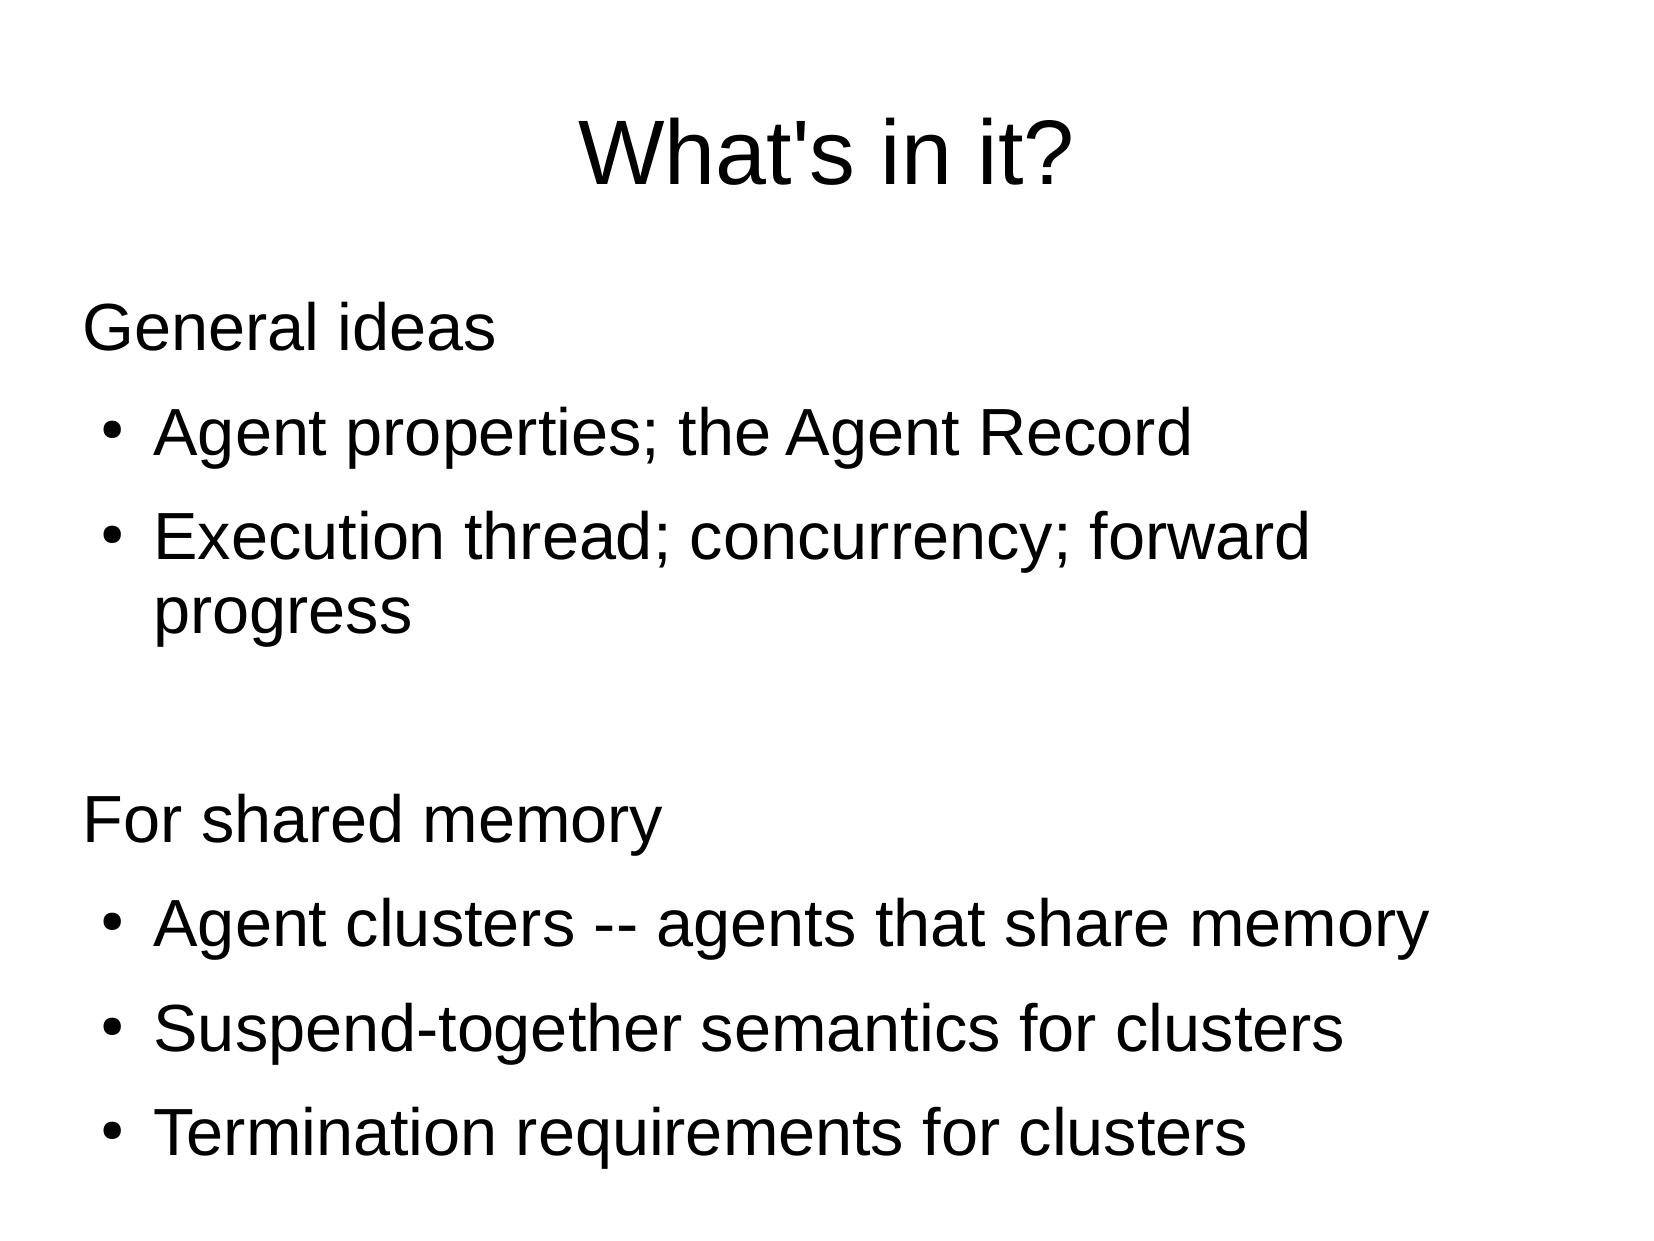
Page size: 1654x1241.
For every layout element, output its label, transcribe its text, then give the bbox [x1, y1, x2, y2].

list General ideas Agent properties; the Agent Record Execution thread; concurrency; forward progress For shared memory Agent clusters -- agents that share memory Suspend-together semantics for clusters Termination requirements for clusters [82, 290, 1571, 1186]
title What's in it? [82, 49, 1571, 257]
